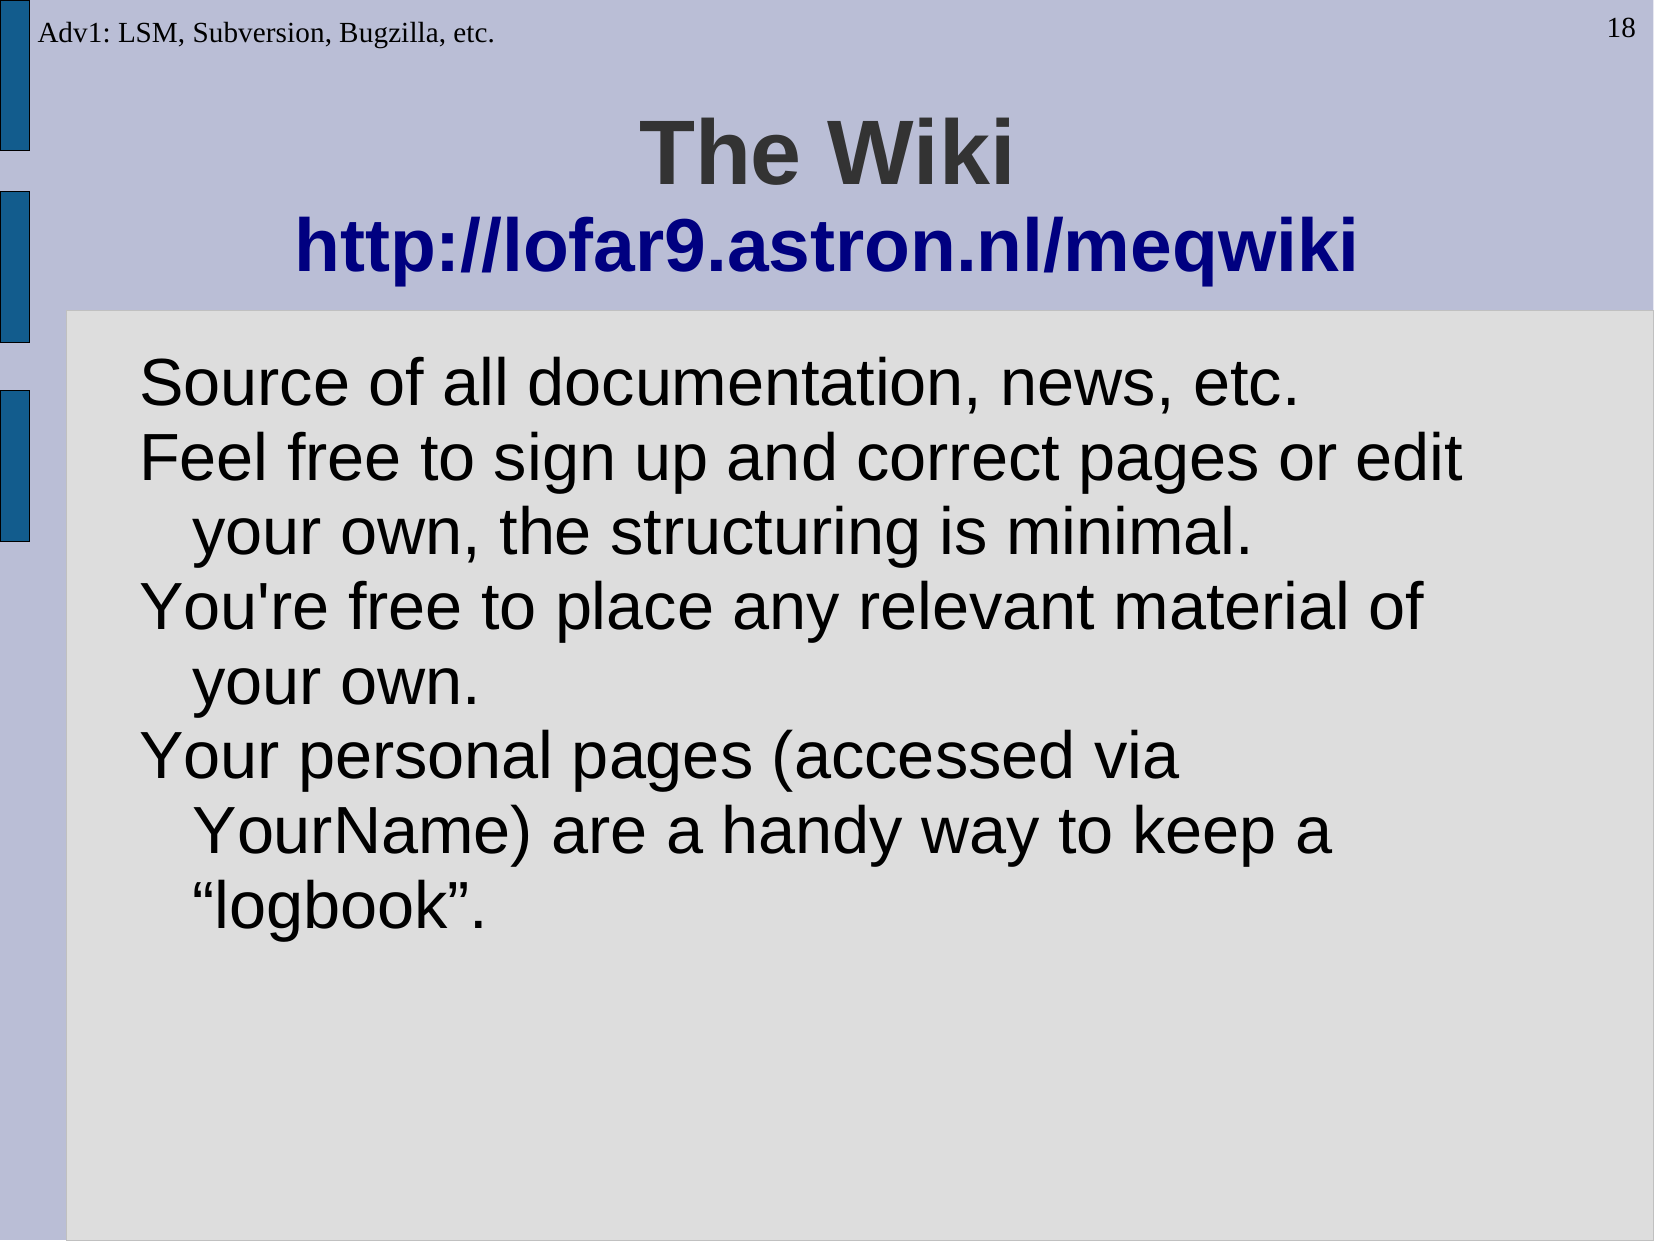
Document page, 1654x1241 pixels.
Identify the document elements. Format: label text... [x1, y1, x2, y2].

list Source of all documentation, news, etc. Feel free to sign up and correct pages or edit your own, the structuring is minimal. You're free to place any relevant material of your own. Your personal pages (accessed via YourName) are a handy way to keep a “logbook”. [121, 344, 1534, 1127]
title The Wiki http://lofar9.astron.nl/meqwiki [121, 91, 1534, 299]
